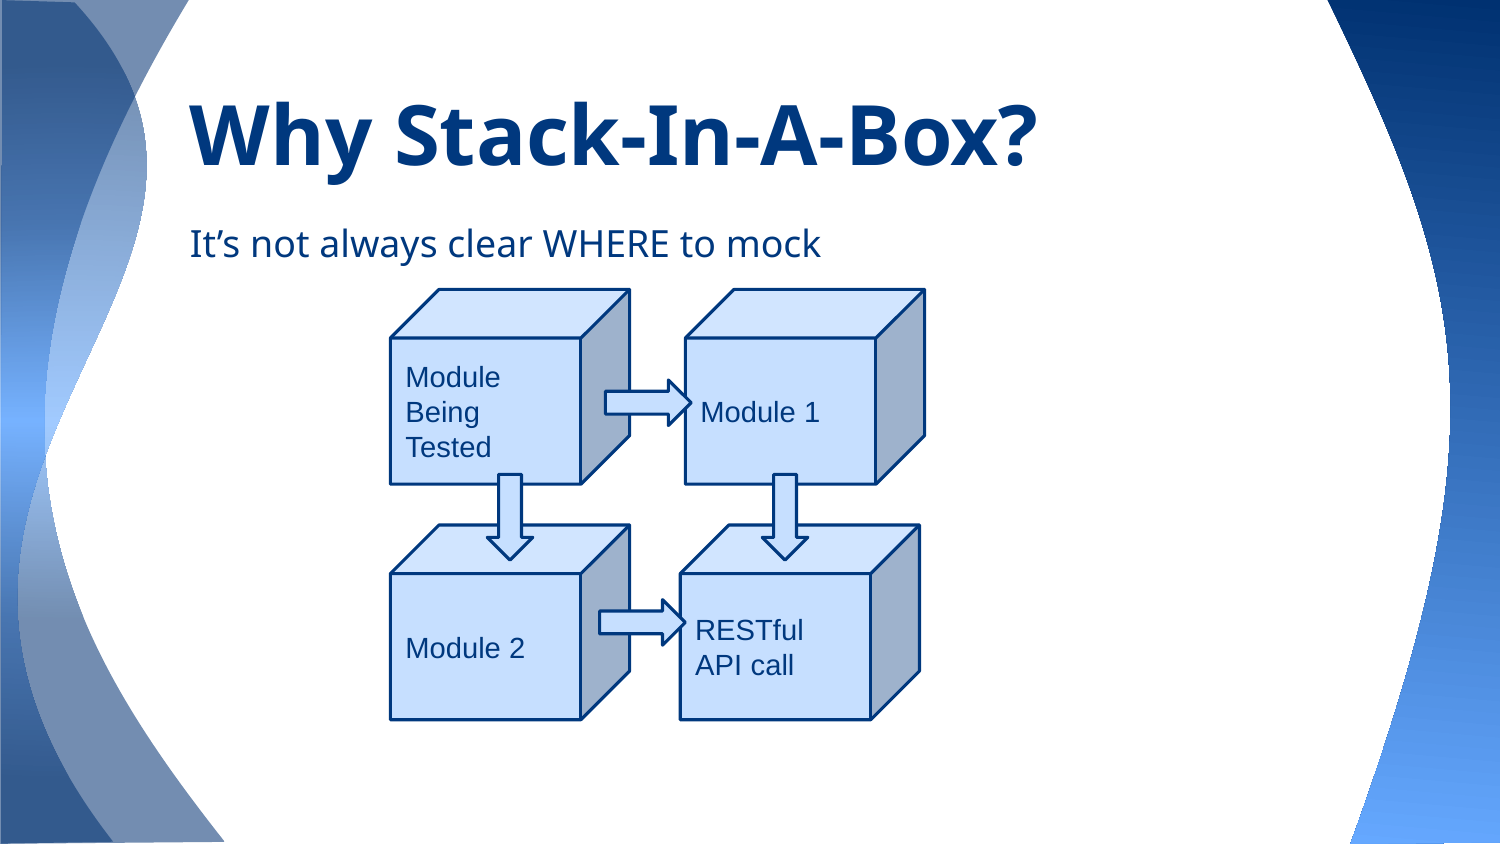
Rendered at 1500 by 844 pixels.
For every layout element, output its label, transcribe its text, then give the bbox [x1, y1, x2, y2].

text_box RESTful API call [680, 574, 870, 720]
text_box [487, 474, 533, 561]
text_box [762, 474, 808, 561]
text_box [599, 599, 686, 646]
text_box Module 2 [390, 574, 580, 720]
list It’s not always clear WHERE to mock [174, 205, 1421, 302]
text_box Module Being Tested [390, 339, 580, 484]
text_box Module 1 [685, 339, 875, 484]
text_box [605, 379, 692, 426]
title Why Stack-In-A-Box? [174, 33, 1425, 197]
